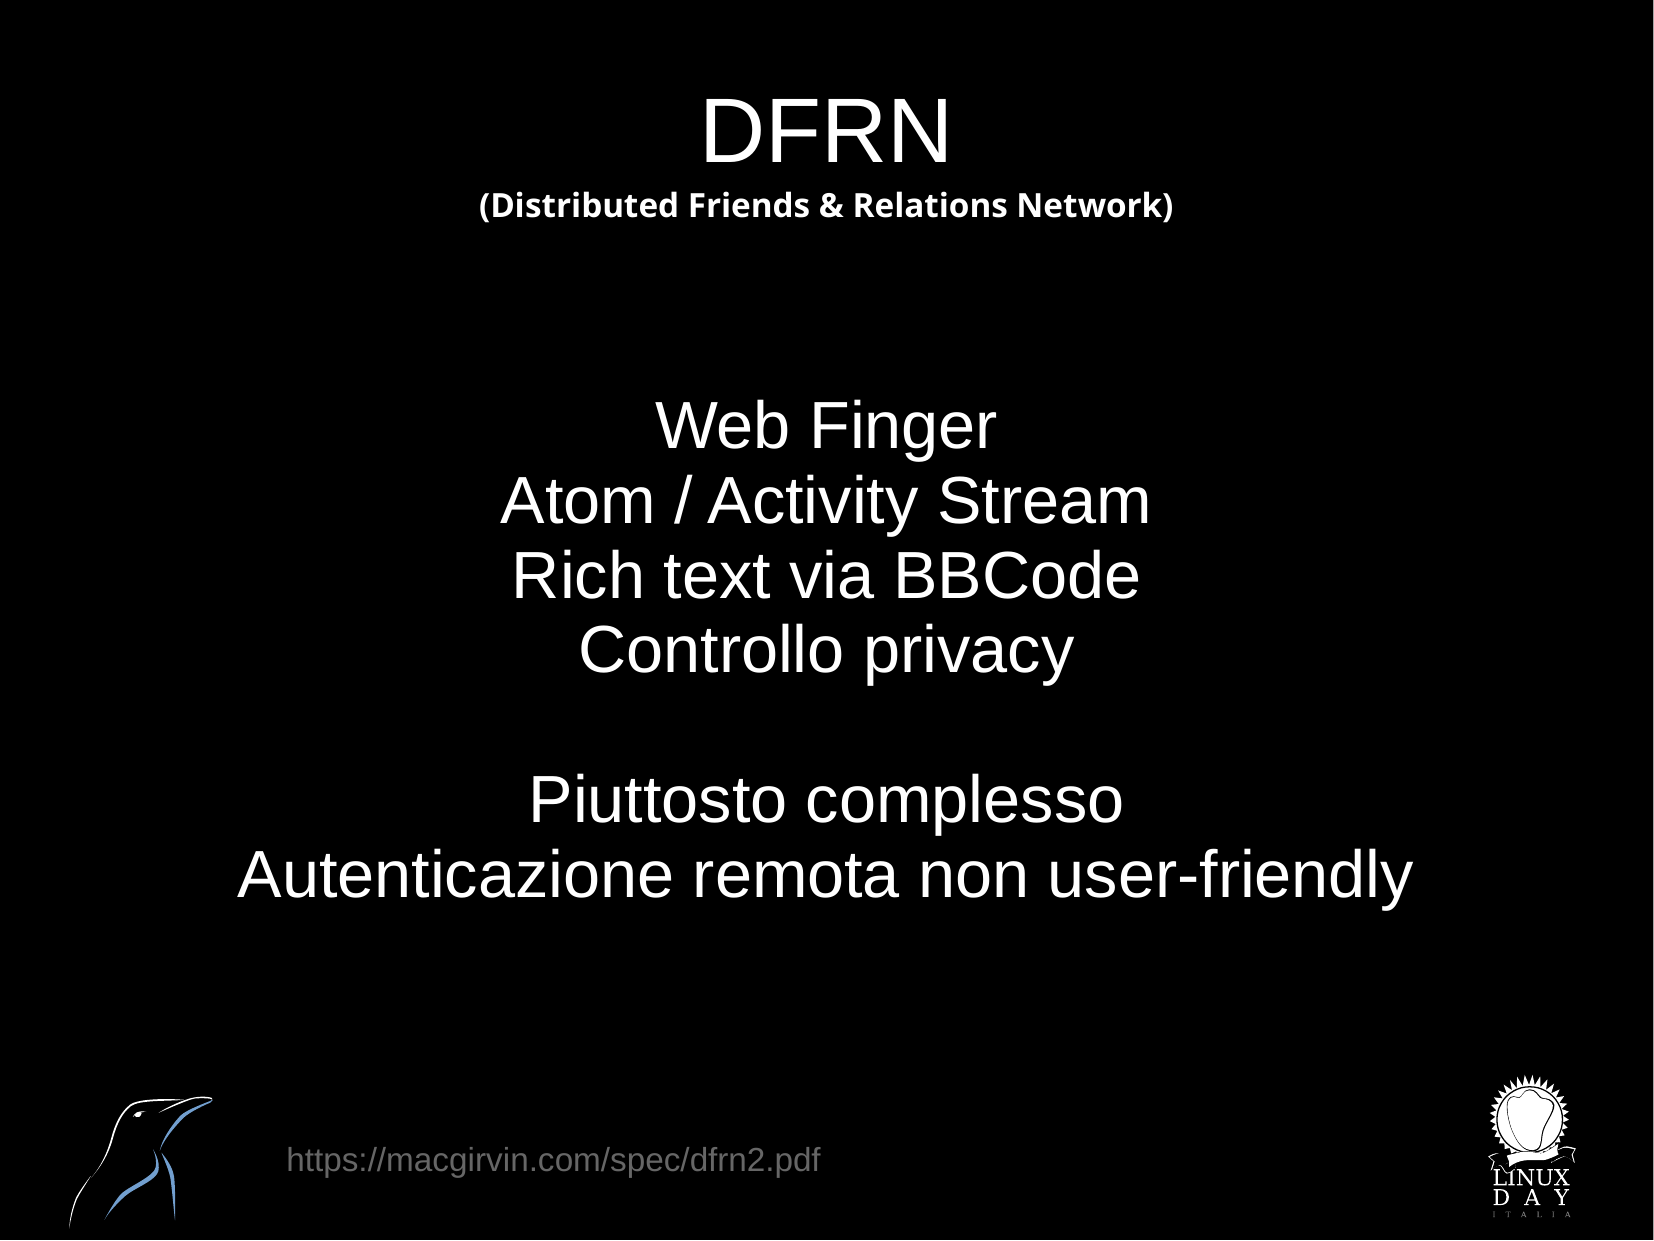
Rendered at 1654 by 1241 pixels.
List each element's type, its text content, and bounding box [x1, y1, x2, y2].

title DFRN (Distributed Friends & Relations Network) [82, 49, 1571, 257]
subtitle Web Finger Atom / Activity Stream Rich text via BBCode Controllo privacy Piuttosto complesso Autenticazione remota non user-friendly [82, 290, 1571, 1010]
text_box https://macgirvin.com/spec/dfrn2.pdf [271, 1133, 1441, 1186]
